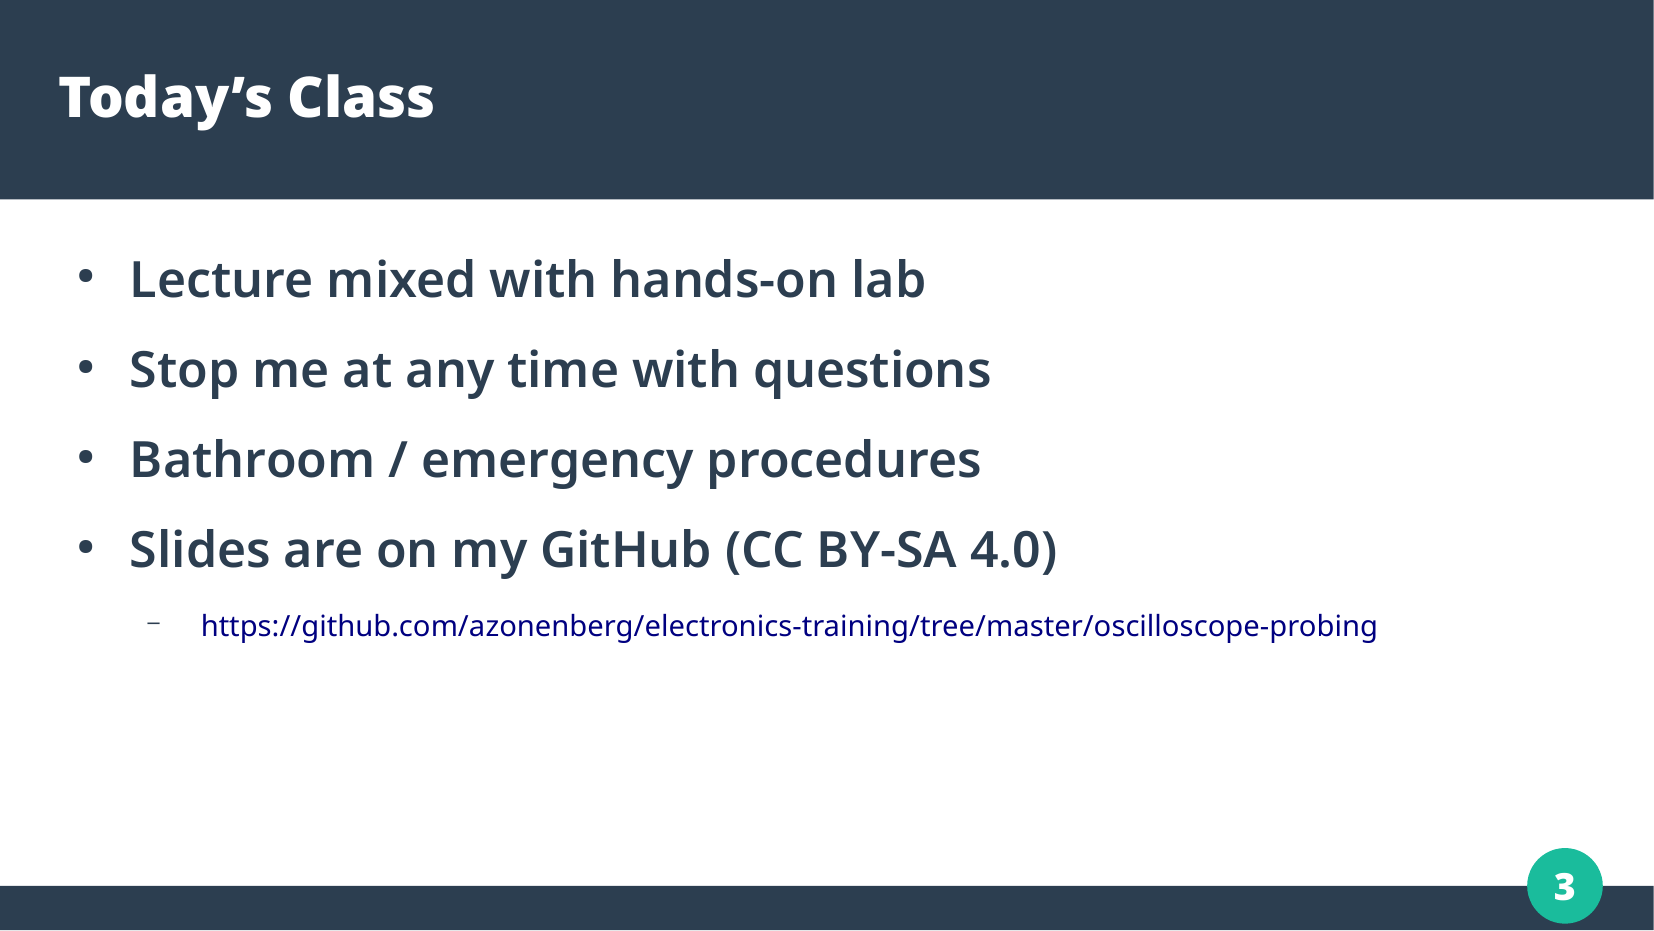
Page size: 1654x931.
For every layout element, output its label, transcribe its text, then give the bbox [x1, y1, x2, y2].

title Today’s Class [59, 37, 1595, 155]
list Lecture mixed with hands-on lab Stop me at any time with questions Bathroom / emergency procedures Slides are on my GitHub (CC BY-SA 4.0) https://github.com/azonenberg/electronics-training/tree/master/oscilloscope-probing [59, 243, 1595, 864]
